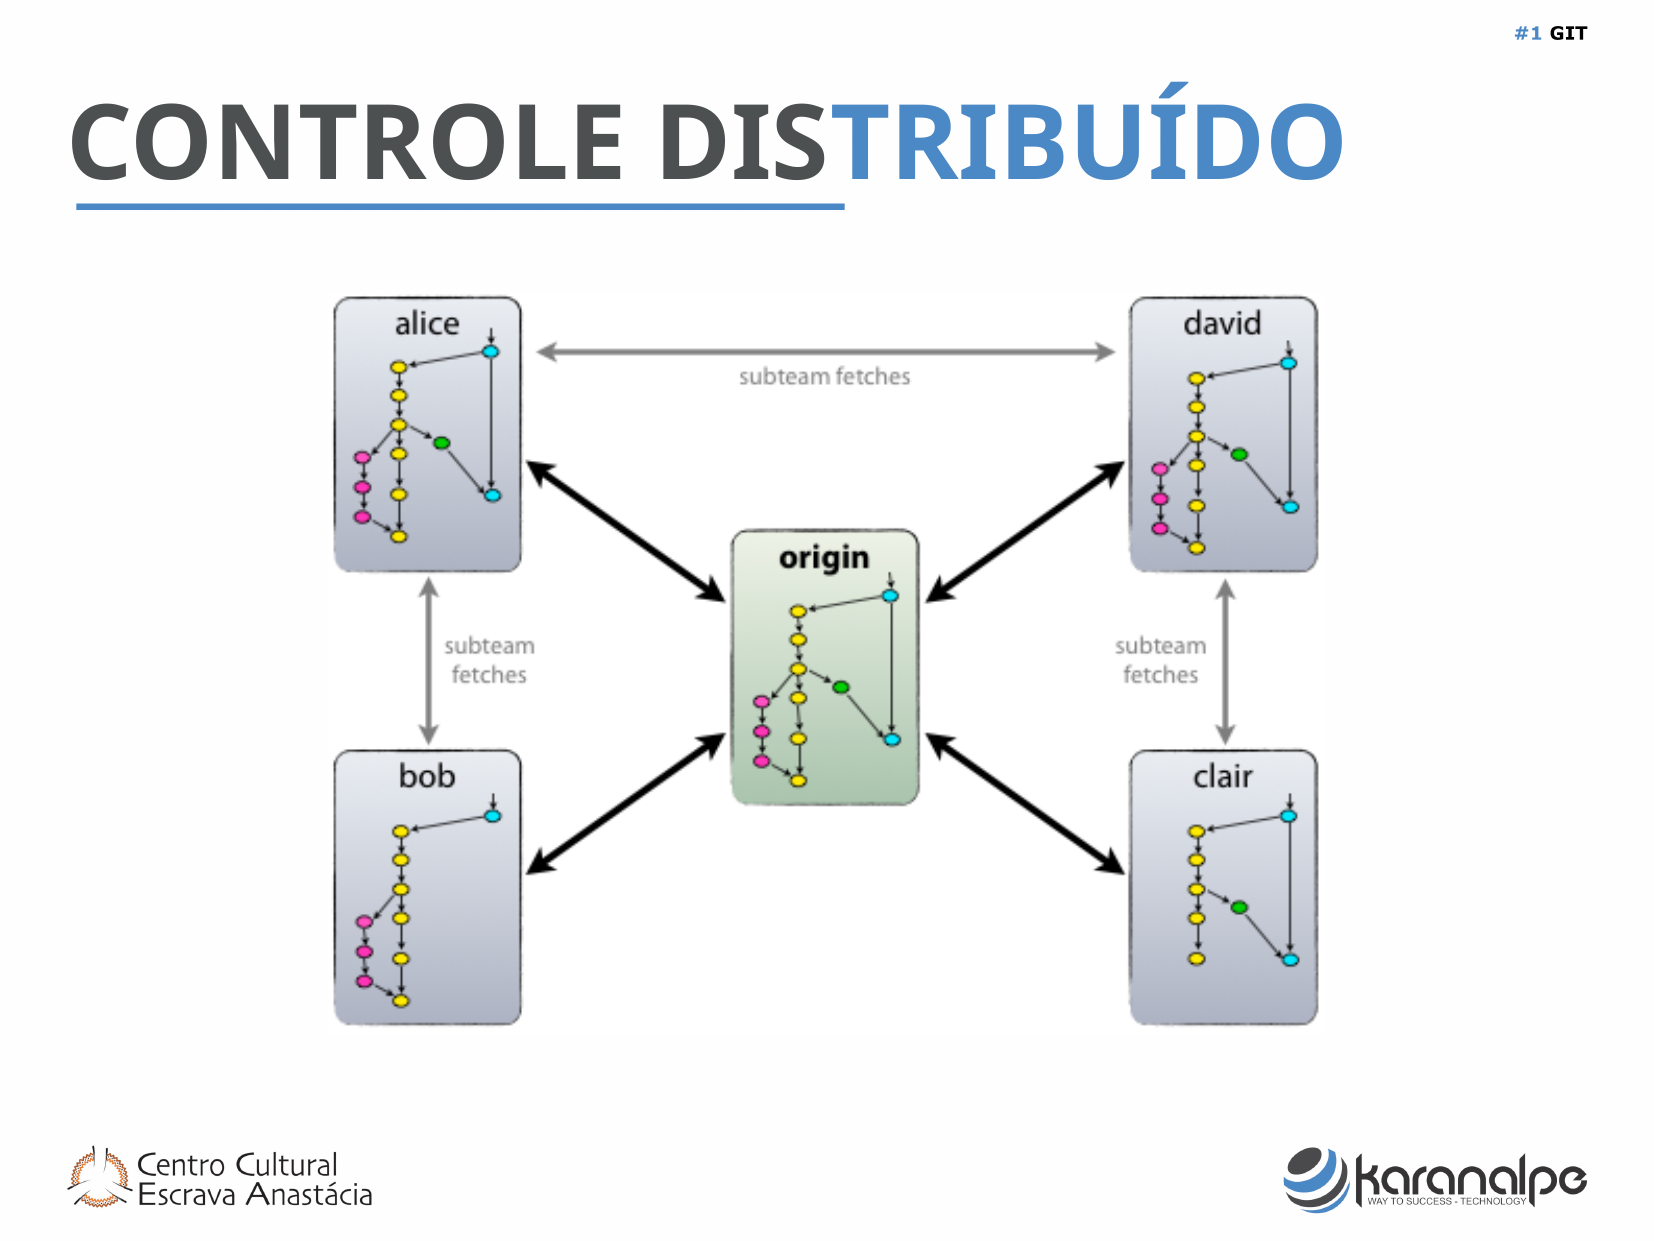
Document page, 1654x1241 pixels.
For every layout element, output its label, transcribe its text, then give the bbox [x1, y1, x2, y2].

title CONTROLE DISTRIBUÍDO [66, 35, 1555, 243]
picture [0, 0, 1654, 1241]
